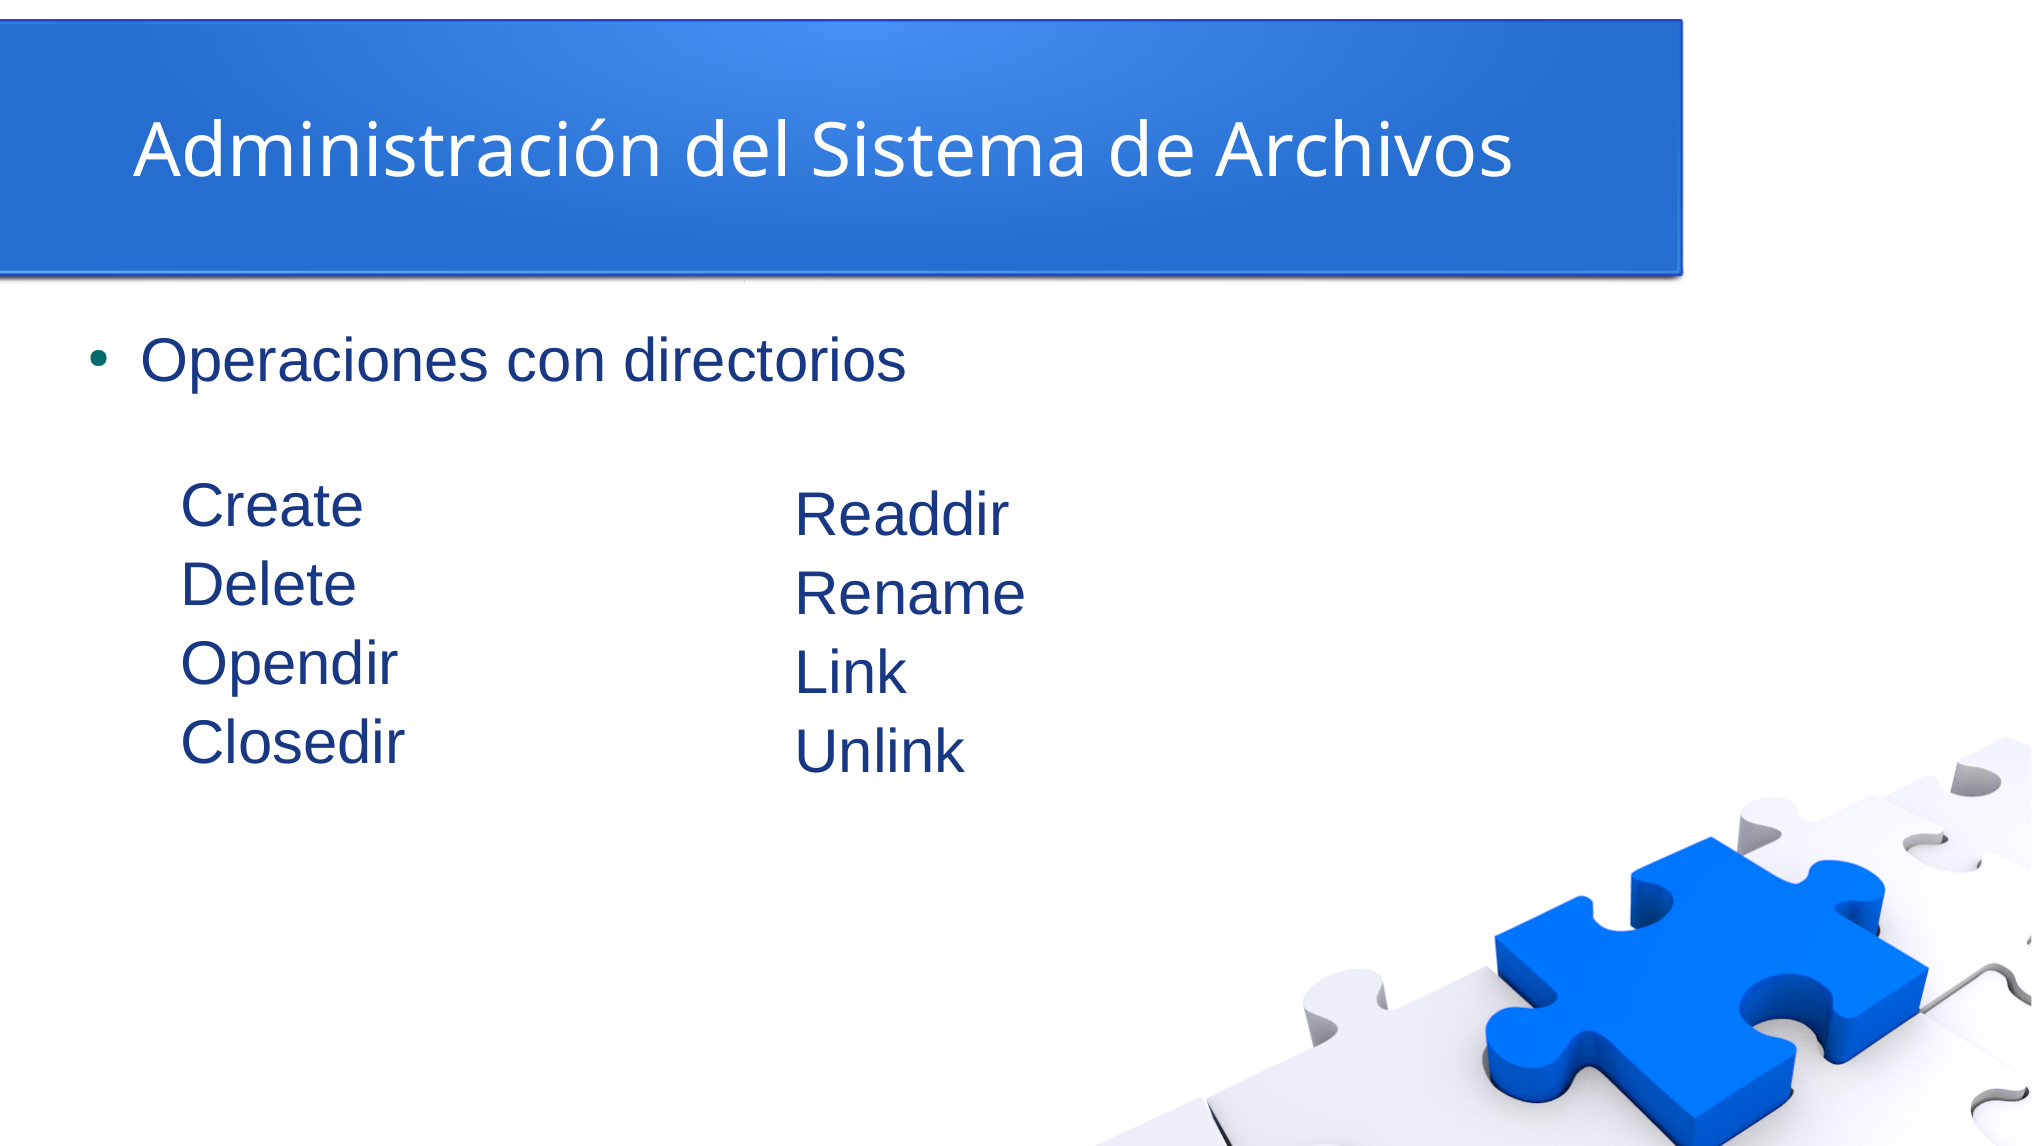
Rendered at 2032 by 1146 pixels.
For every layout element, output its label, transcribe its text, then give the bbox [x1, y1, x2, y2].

title Administración del Sistema de Archivos [42, 51, 1607, 243]
text_box Operaciones con directorios [69, 325, 1312, 1099]
picture [0, 19, 1689, 284]
text_box Create Delete Opendir Closedir [165, 463, 478, 910]
picture [1071, 605, 2032, 1146]
text_box Readdir Rename Link Unlink [779, 472, 1083, 919]
